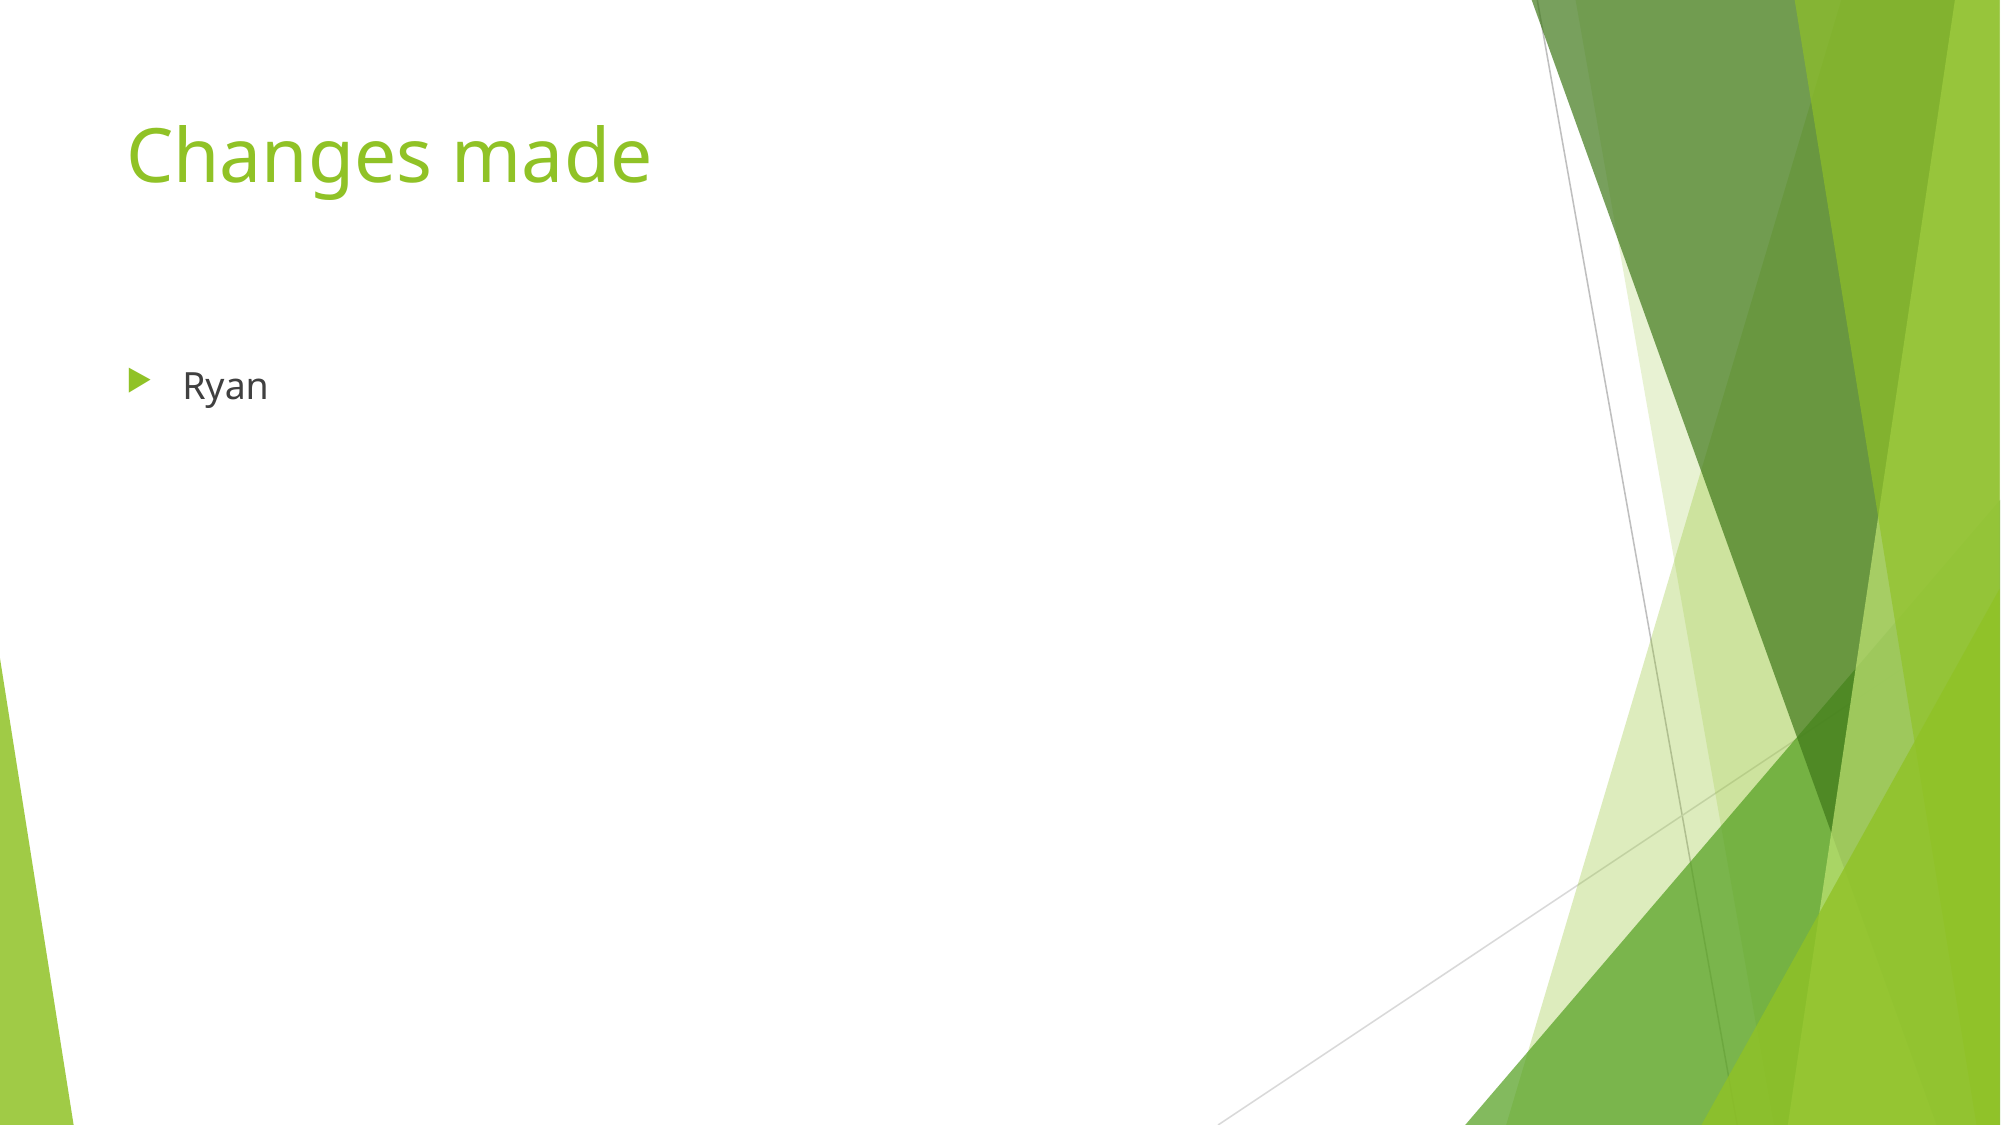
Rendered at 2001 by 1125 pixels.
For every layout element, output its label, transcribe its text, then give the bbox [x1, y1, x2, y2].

title Changes made [111, 99, 1522, 317]
list Ryan [111, 354, 1522, 992]
